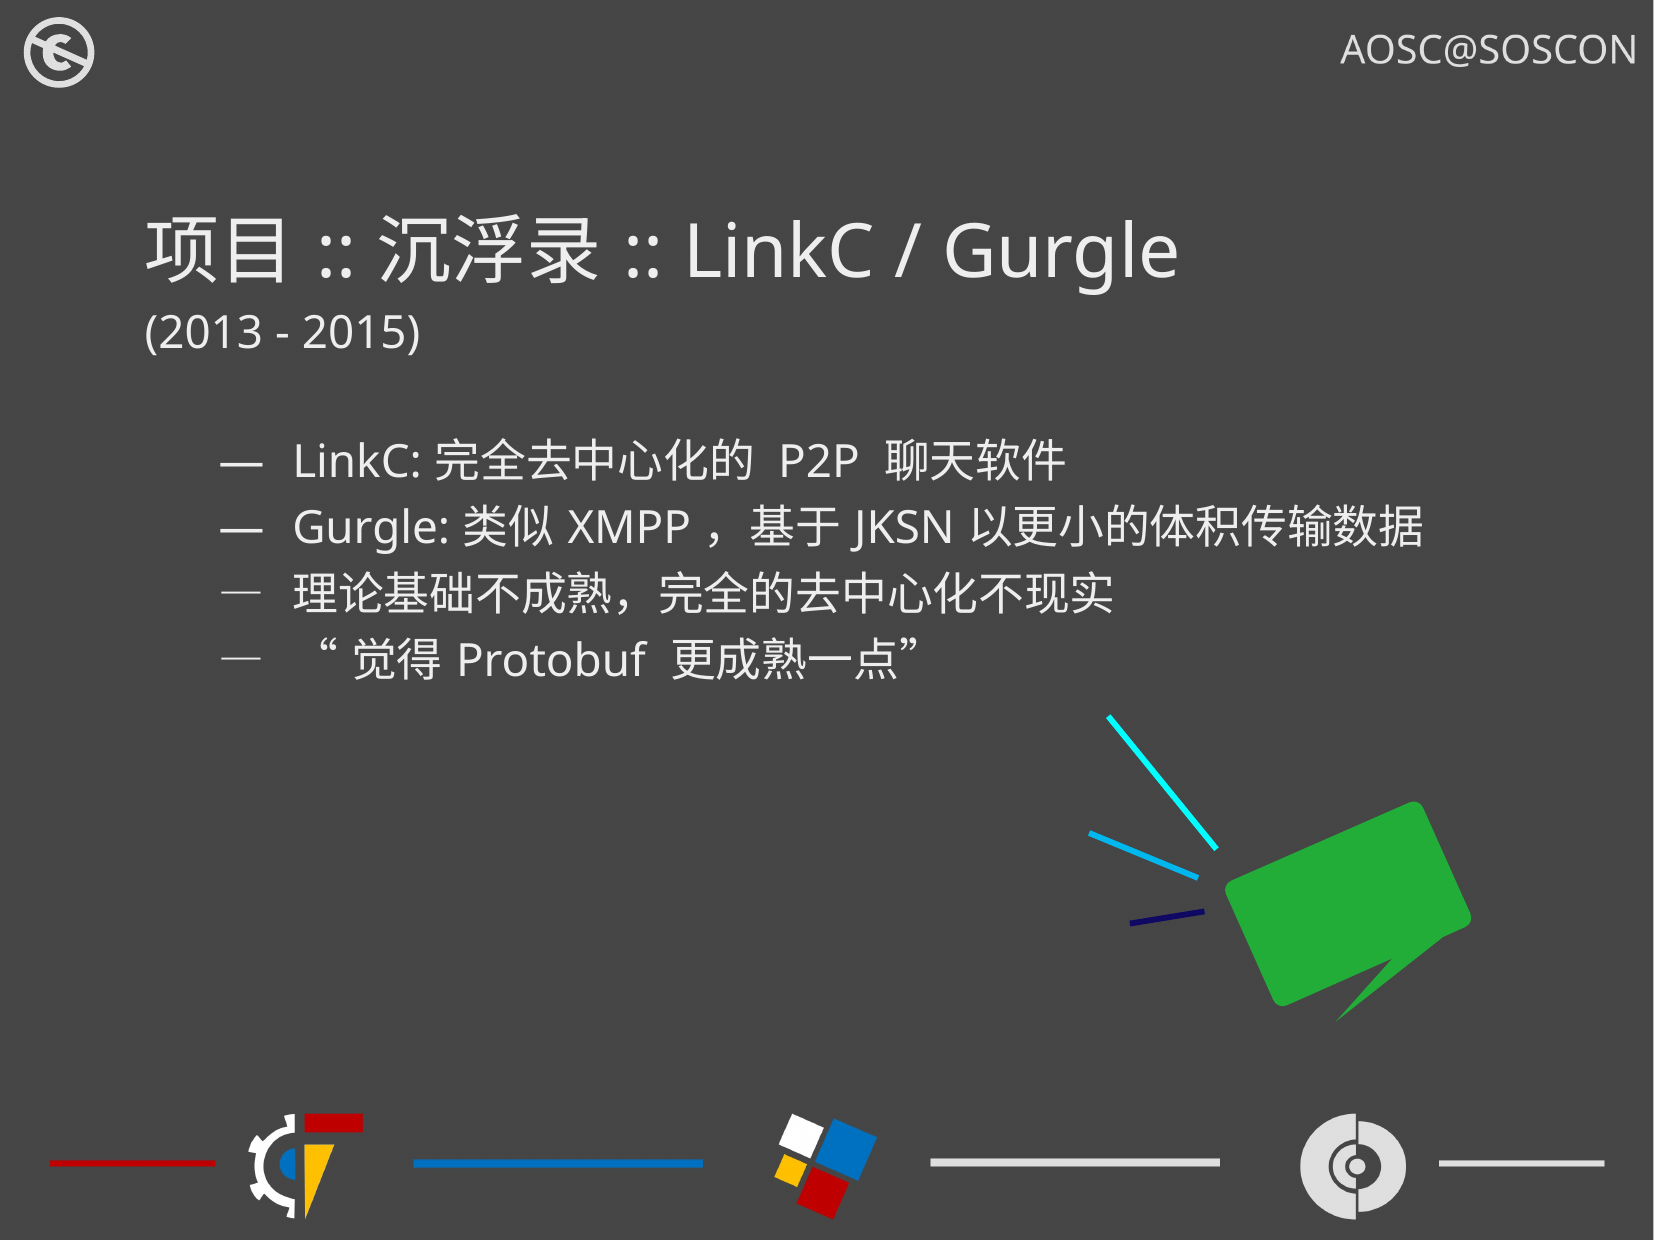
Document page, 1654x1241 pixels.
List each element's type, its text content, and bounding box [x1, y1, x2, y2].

text_box 项目::沉浮录:: LinkC / Gurgle (2013 - 2015) — LinkC:完全去中心化的 P2P 聊天软件 — Gurgle:类似XMPP，基于JKSN以更小的体积传输数据 — 理论基础不成熟，完全的去中心化不现实 — “觉得Protobuf 更成熟一点” [129, 183, 1536, 1028]
picture [0, 0, 1654, 1240]
